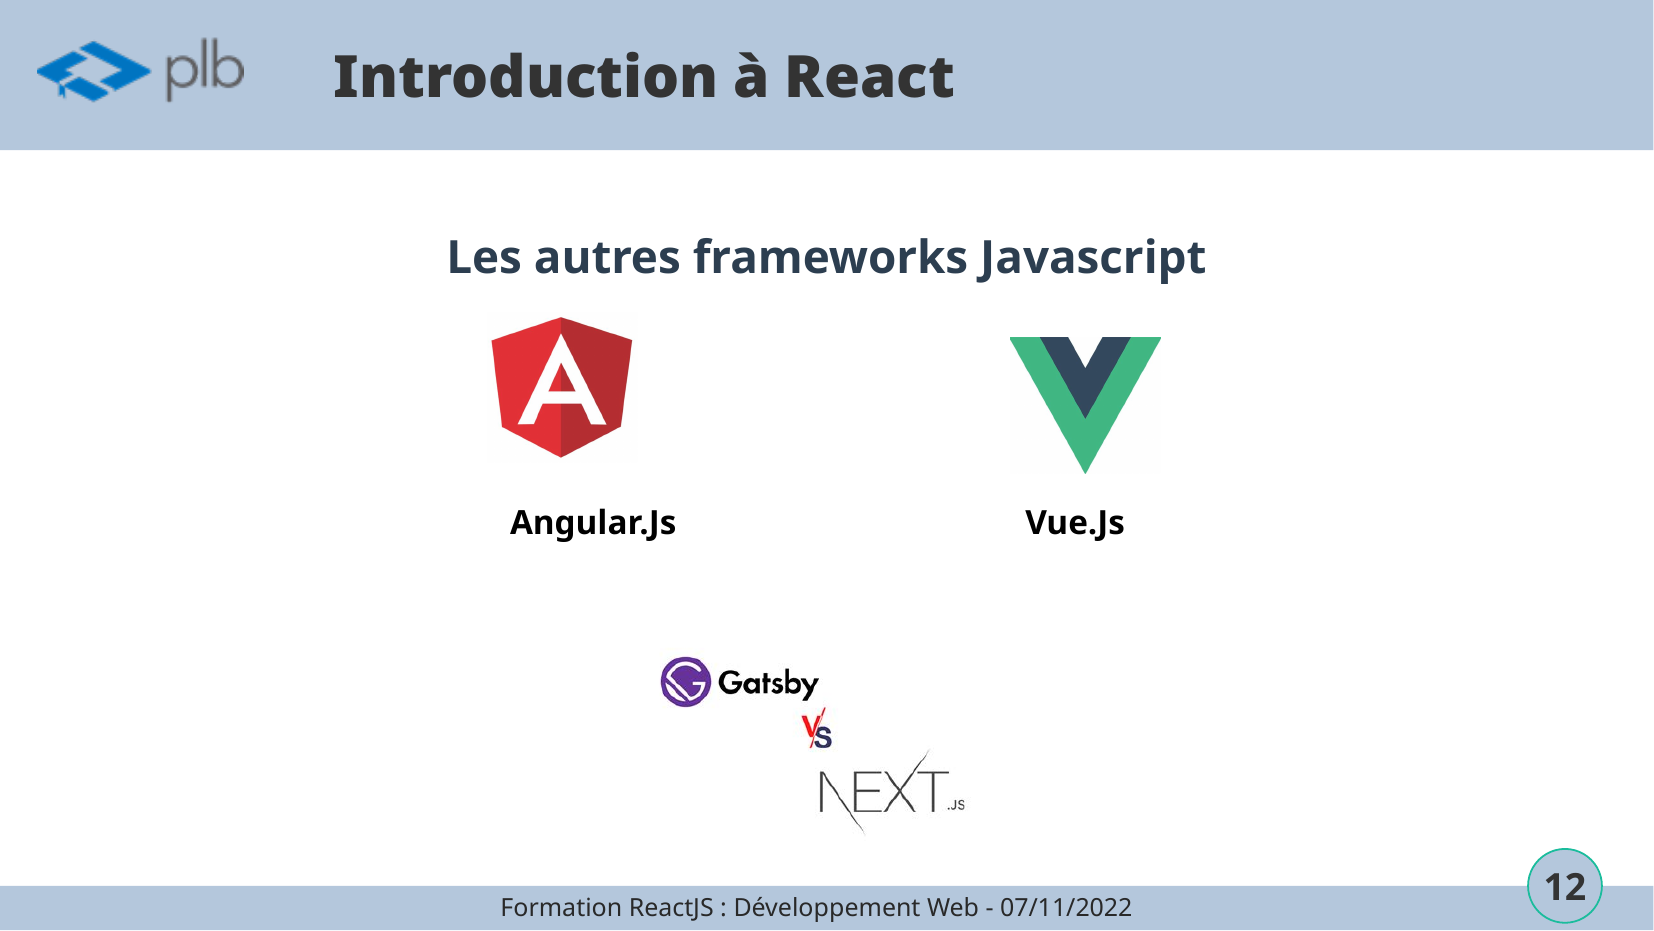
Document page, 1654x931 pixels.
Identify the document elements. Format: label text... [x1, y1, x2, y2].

picture [37, 33, 244, 113]
text_box Formation ReactJS : Développement Web - 07/11/2022 [461, 888, 1173, 926]
text_box Les autres frameworks Javascript [59, 224, 1595, 313]
picture [600, 633, 1039, 863]
picture [487, 312, 638, 463]
title Introduction à React [333, 0, 1613, 151]
picture [1010, 337, 1161, 474]
text_box Angular.Js Vue.Js [75, 499, 1562, 565]
